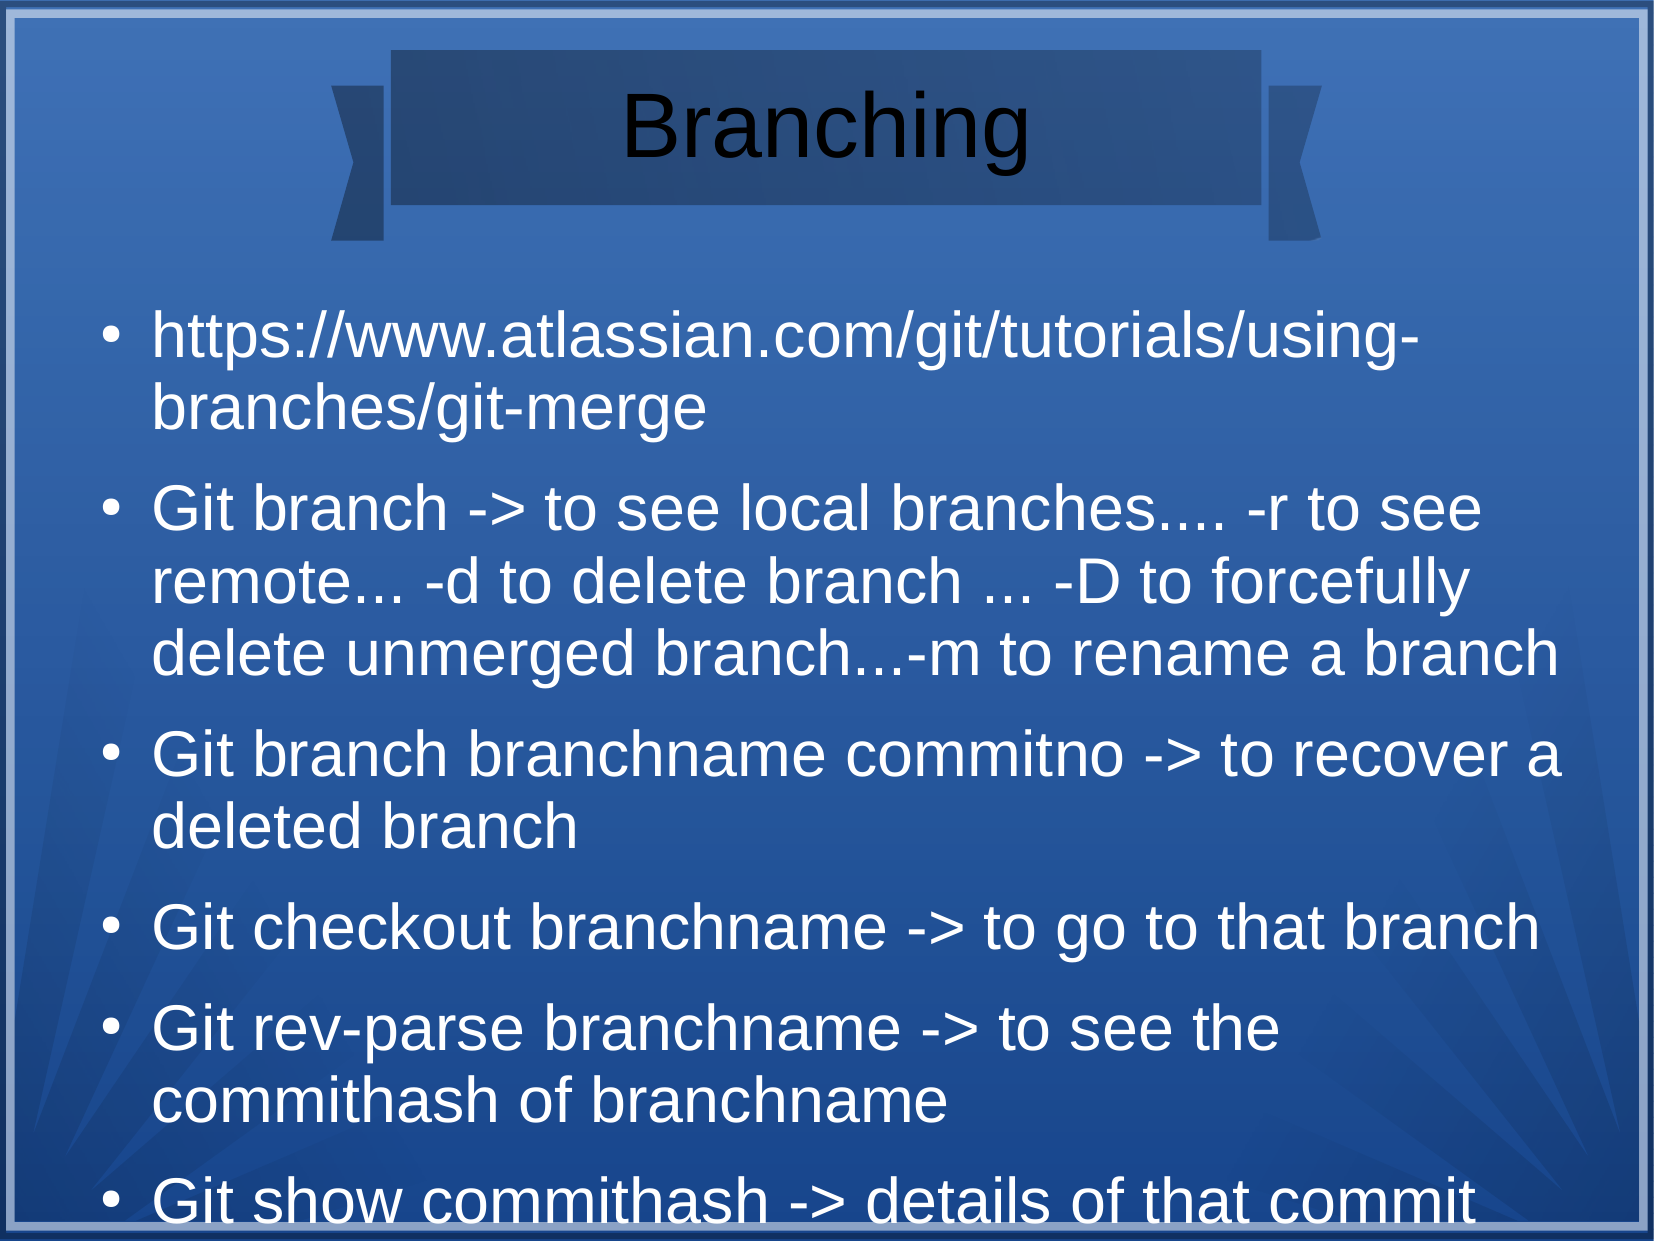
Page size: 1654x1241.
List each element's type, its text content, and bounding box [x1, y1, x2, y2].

list https://www.atlassian.com/git/tutorials/using-branches/git-merge Git branch -> to see local branches.... -r to see remote... -d to delete branch ... -D to forcefully delete unmerged branch...-m to rename a branch Git branch branchname commitno -> to recover a deleted branch Git checkout branchname -> to go to that branch Git rev-parse branchname -> to see the commithash of branchname Git show commithash -> details of that commit [82, 299, 1571, 1241]
title Branching [389, 47, 1264, 205]
